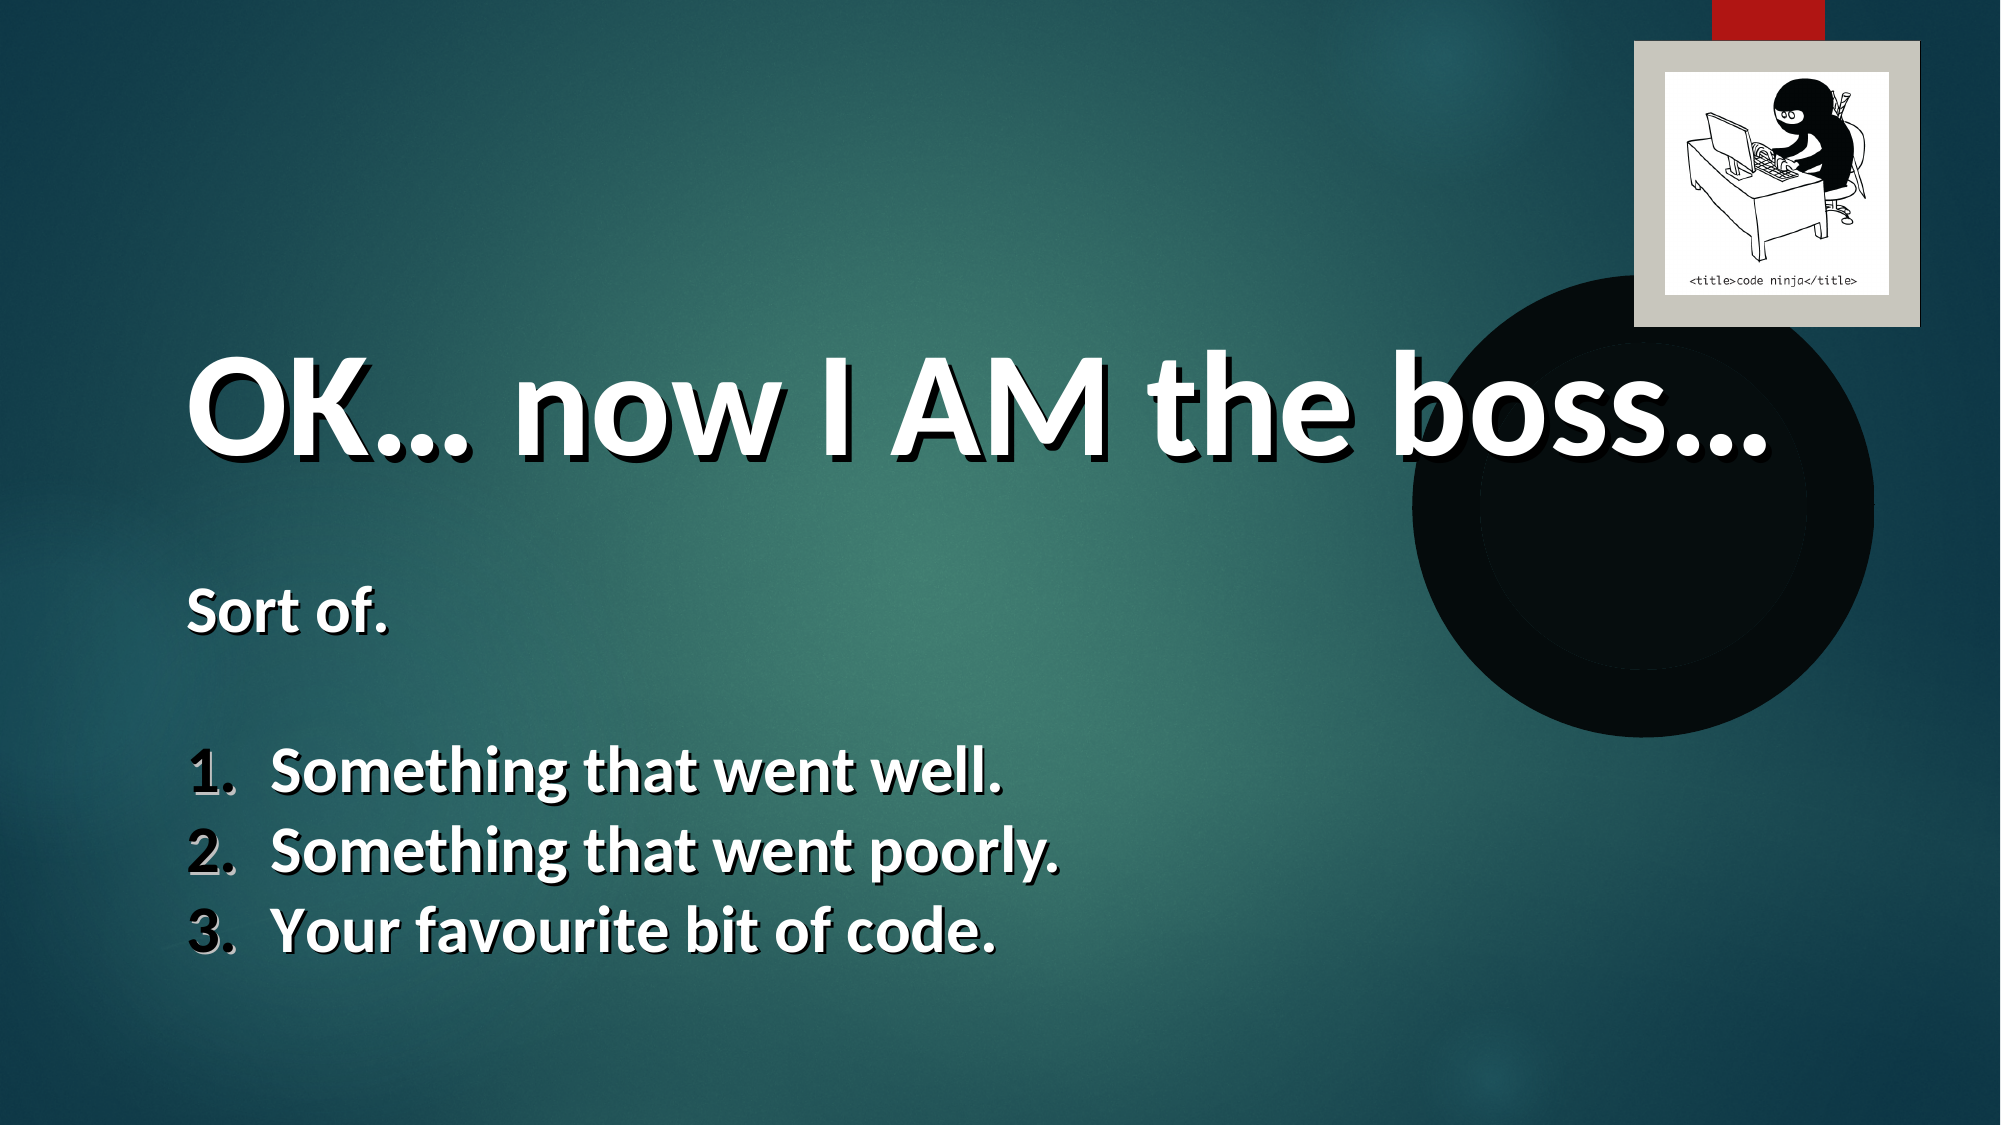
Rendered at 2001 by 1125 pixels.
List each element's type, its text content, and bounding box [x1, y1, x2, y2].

text_box OK… now I AM the boss… Sort of. Something that went well. Something that went poorly. Your favourite bit of code. [171, 298, 1792, 973]
picture [0, 0, 2001, 1125]
picture [1665, 71, 1889, 296]
